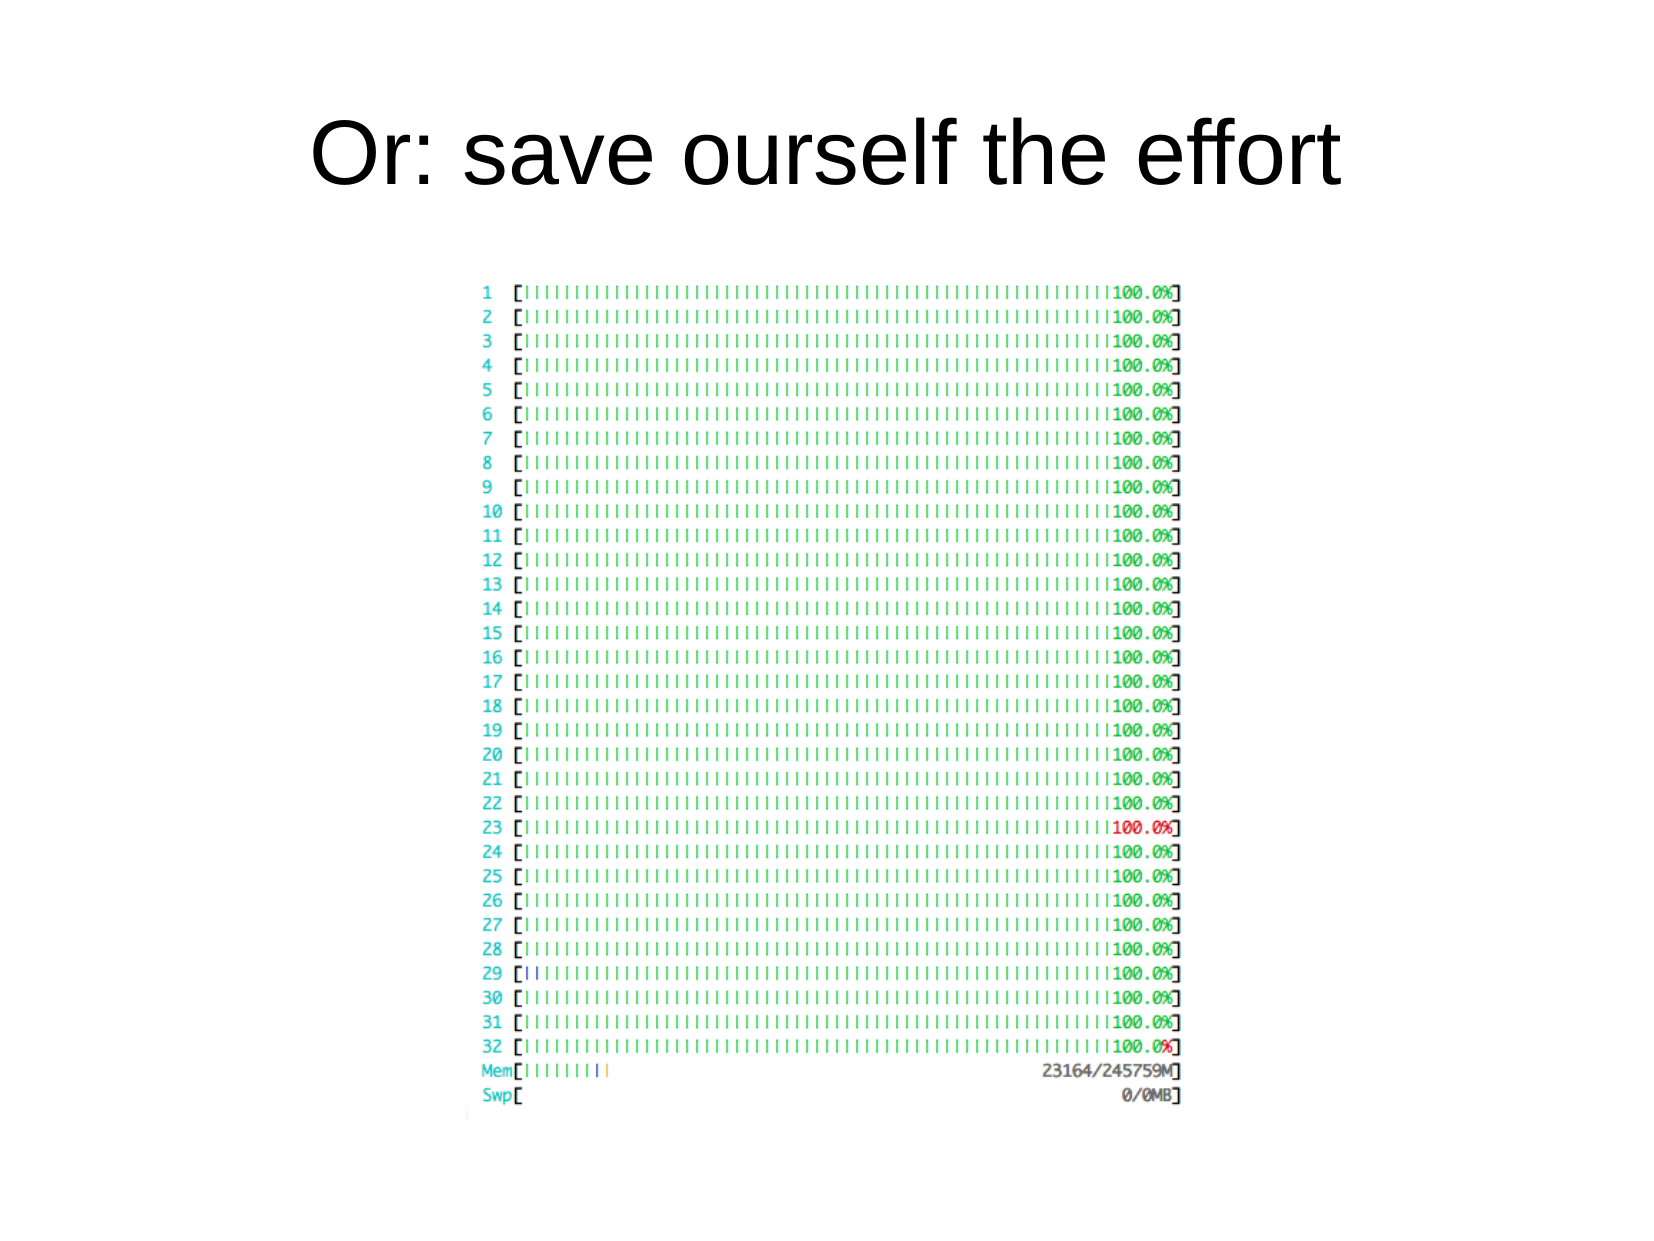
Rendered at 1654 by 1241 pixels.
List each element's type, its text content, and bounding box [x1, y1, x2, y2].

title Or: save ourself the effort [82, 49, 1571, 257]
picture [465, 256, 1198, 1120]
